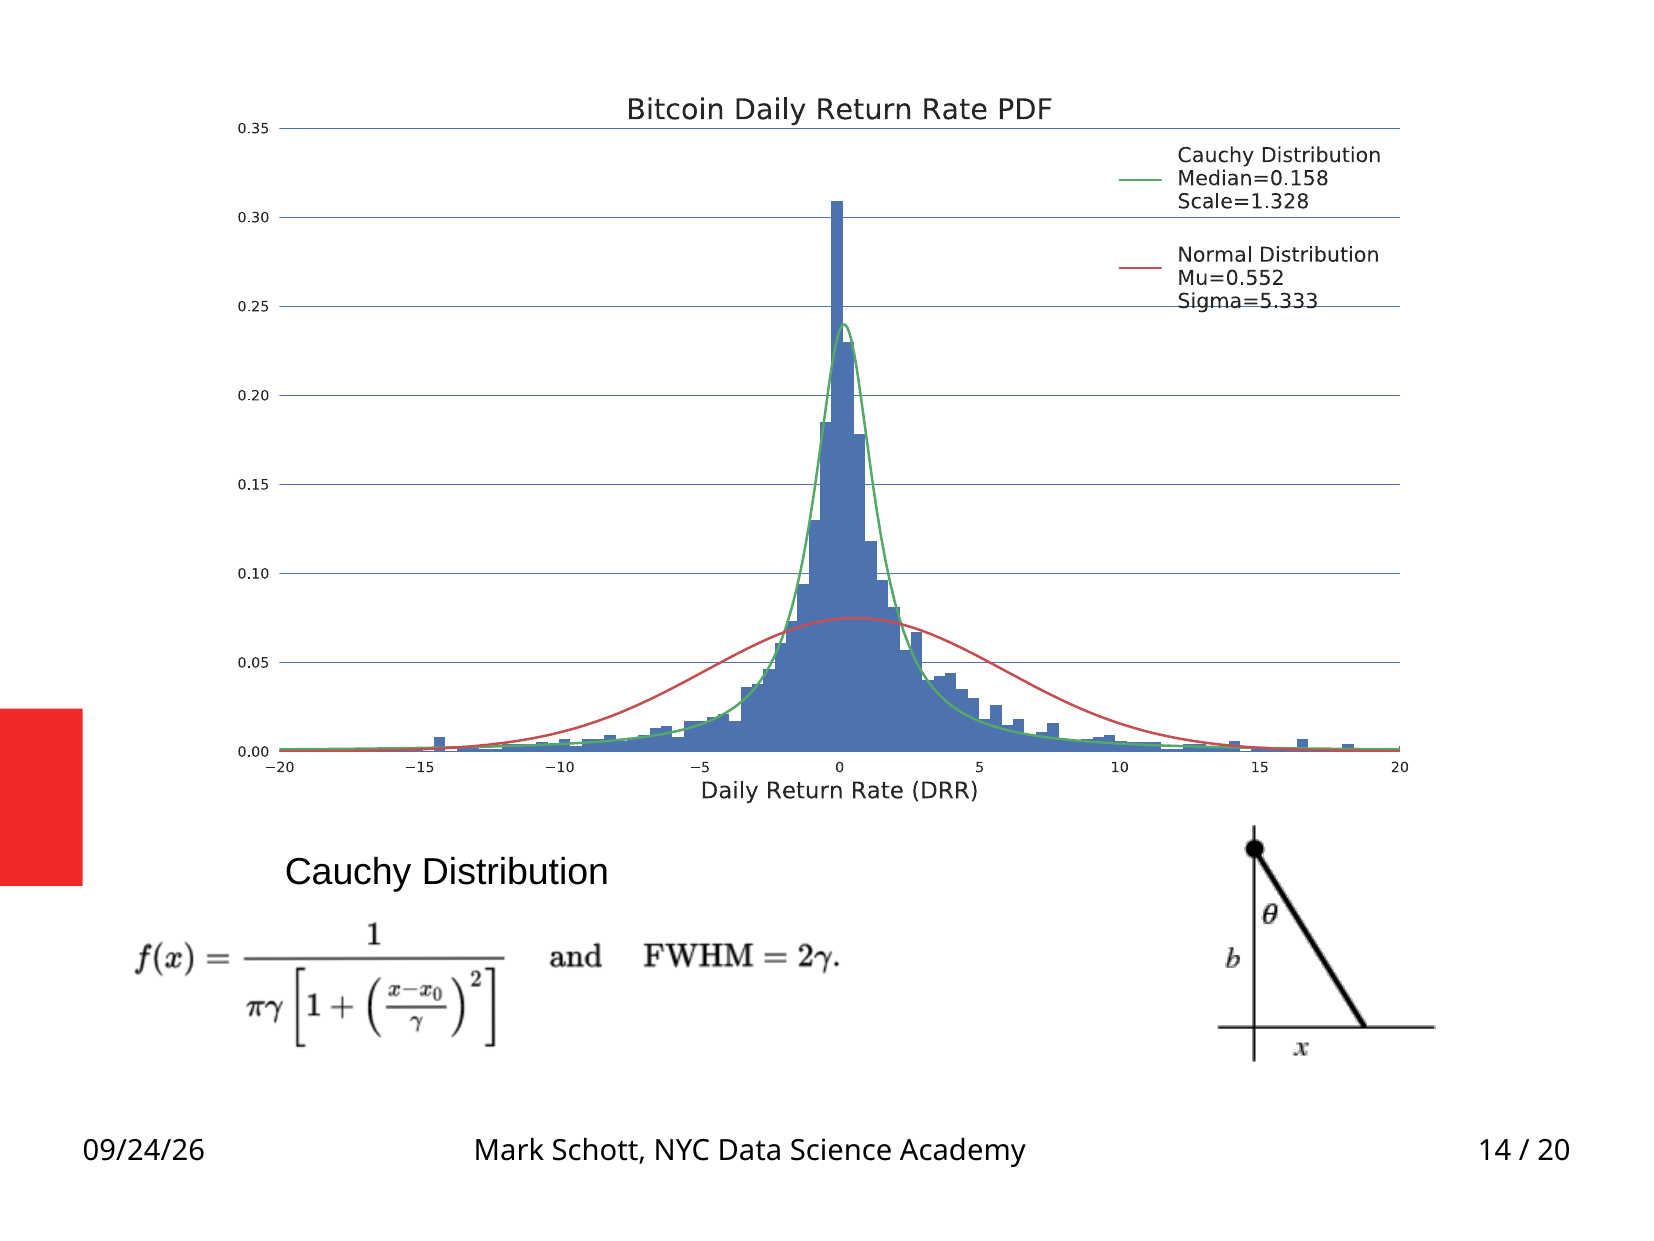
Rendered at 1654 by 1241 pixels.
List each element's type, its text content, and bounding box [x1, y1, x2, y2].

text_box Cauchy Distribution [270, 843, 706, 901]
picture [133, 919, 841, 1051]
picture [98, 28, 1546, 1066]
